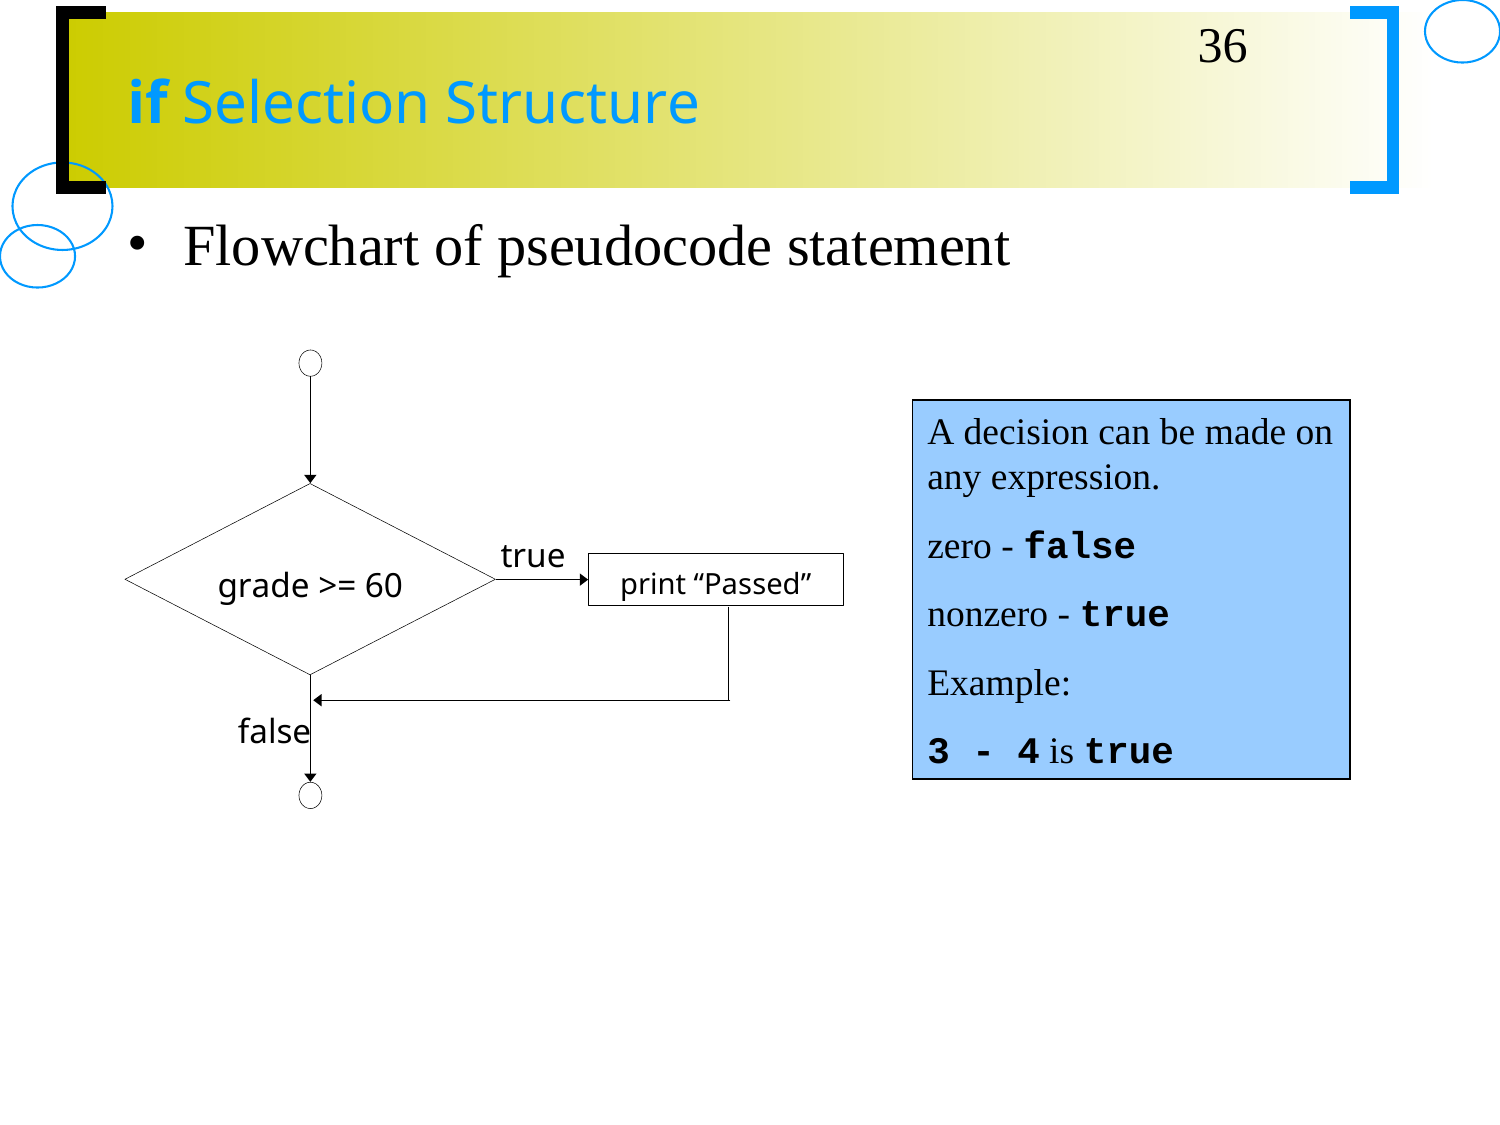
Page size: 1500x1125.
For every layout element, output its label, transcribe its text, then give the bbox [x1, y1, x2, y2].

text_box [124, 483, 496, 675]
text_box grade >= 60 [205, 563, 415, 605]
text_box A decision can be made on any expression. zero - false nonzero - true Example: 3 - 4 is true [912, 399, 1350, 779]
title if Selection Structure [112, 12, 1388, 188]
text_box true [500, 534, 583, 588]
text_box print “Passed” [604, 565, 828, 603]
text_box false [237, 710, 339, 764]
list Flowchart of pseudocode statement [112, 199, 1388, 1063]
